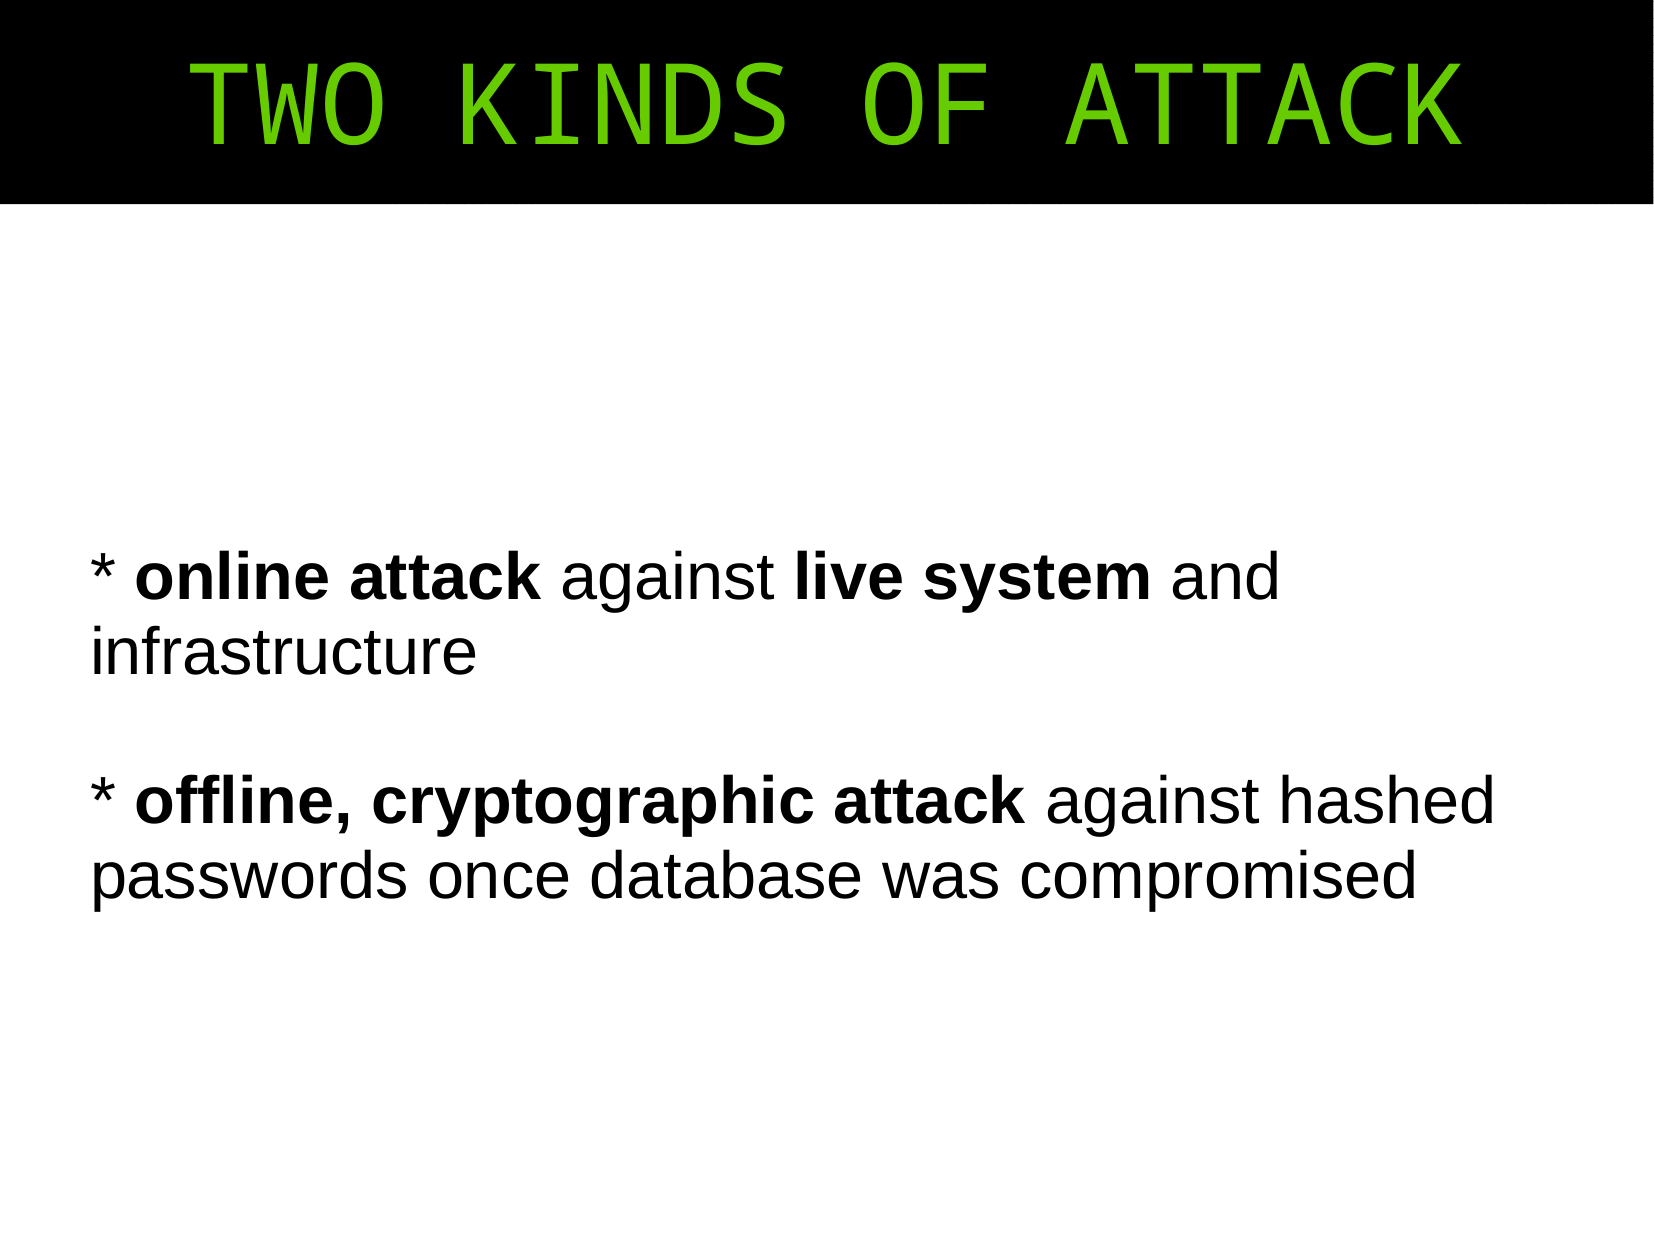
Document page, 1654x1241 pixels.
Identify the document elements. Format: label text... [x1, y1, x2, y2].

title TWO KINDS OF ATTACK [0, 0, 1654, 205]
subtitle * online attack against live system and infrastructure * offline, cryptographic attack against hashed passwords once database was compromised [90, 305, 1621, 1146]
